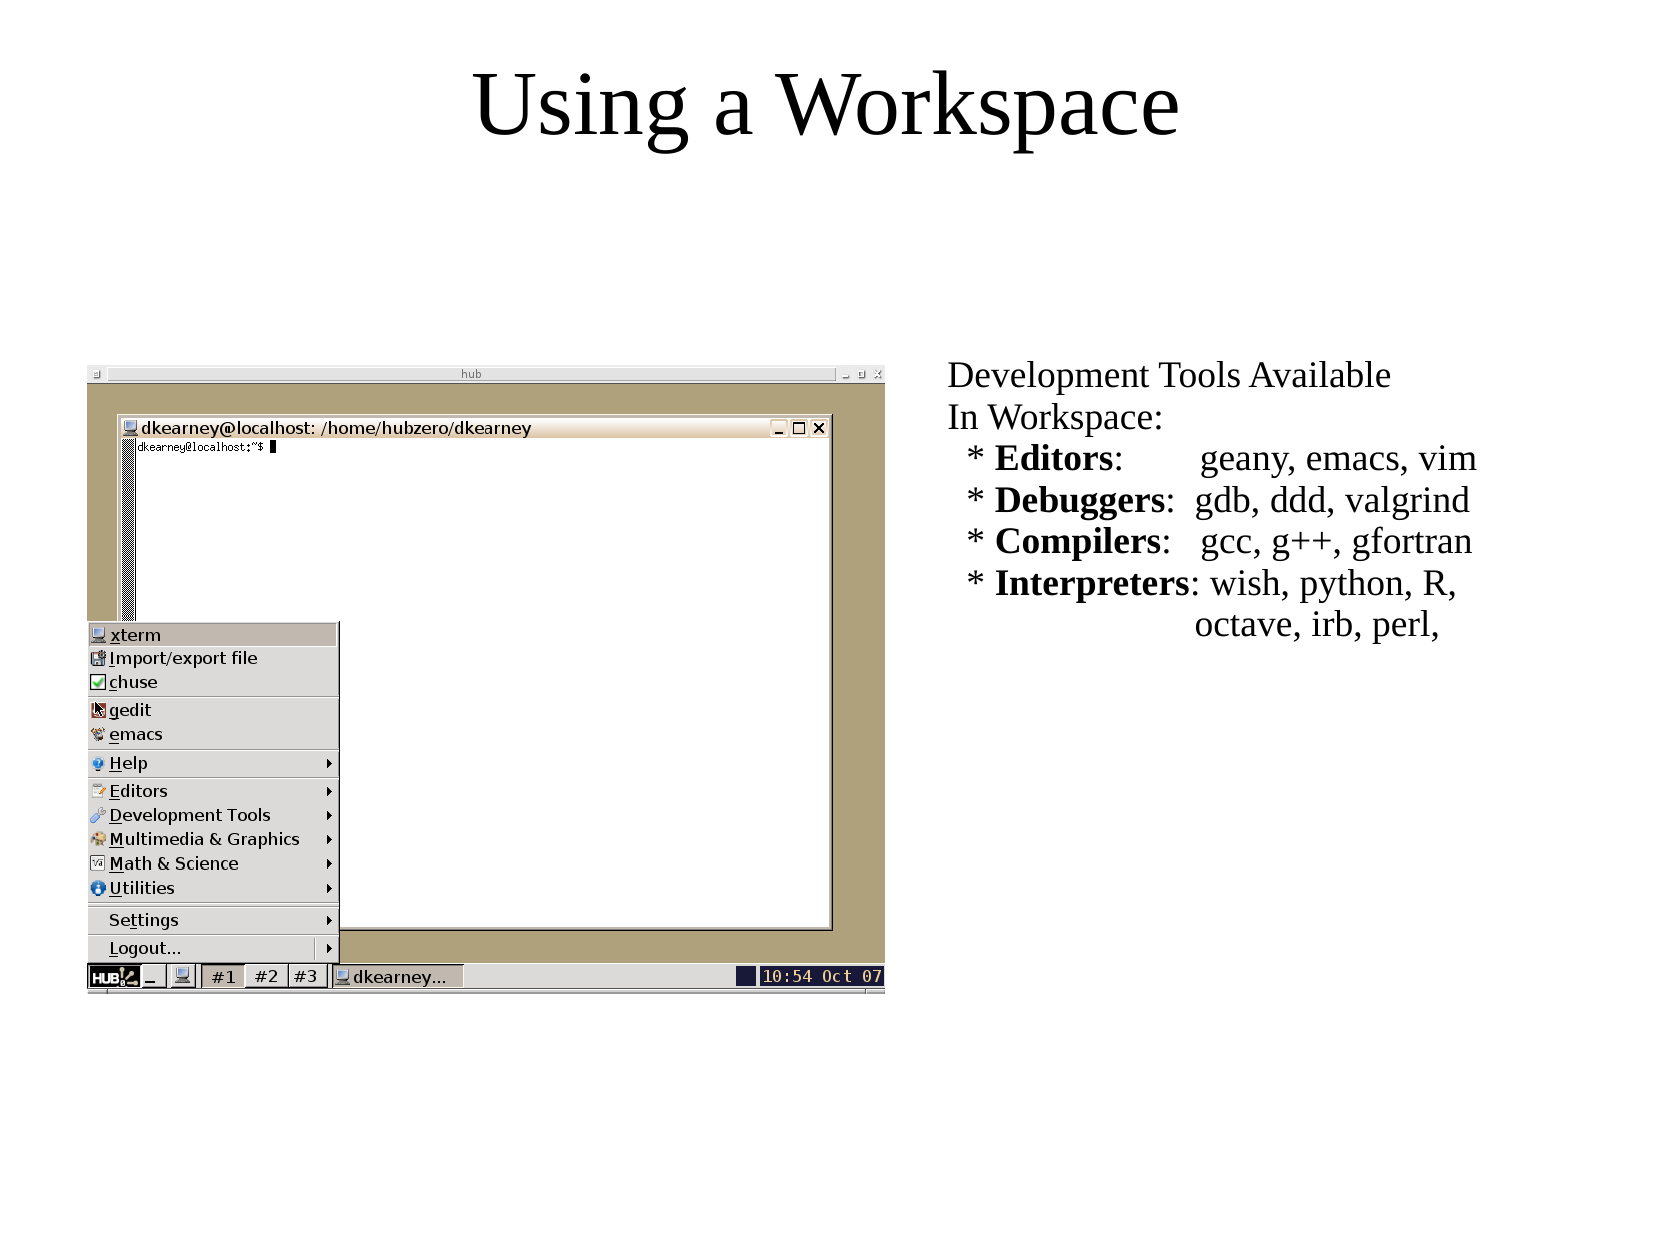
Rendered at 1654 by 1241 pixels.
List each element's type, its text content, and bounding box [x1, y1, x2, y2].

picture [87, 365, 885, 994]
text_box Development Tools Available In Workspace: * Editors: geany, emacs, vim * Debuggers: gdb, ddd, valgrind * Compilers: gcc, g++, gfortran * Interpreters: wish, python, R, octave, irb, perl, [932, 346, 1566, 694]
title Using a Workspace [82, 52, 1571, 155]
